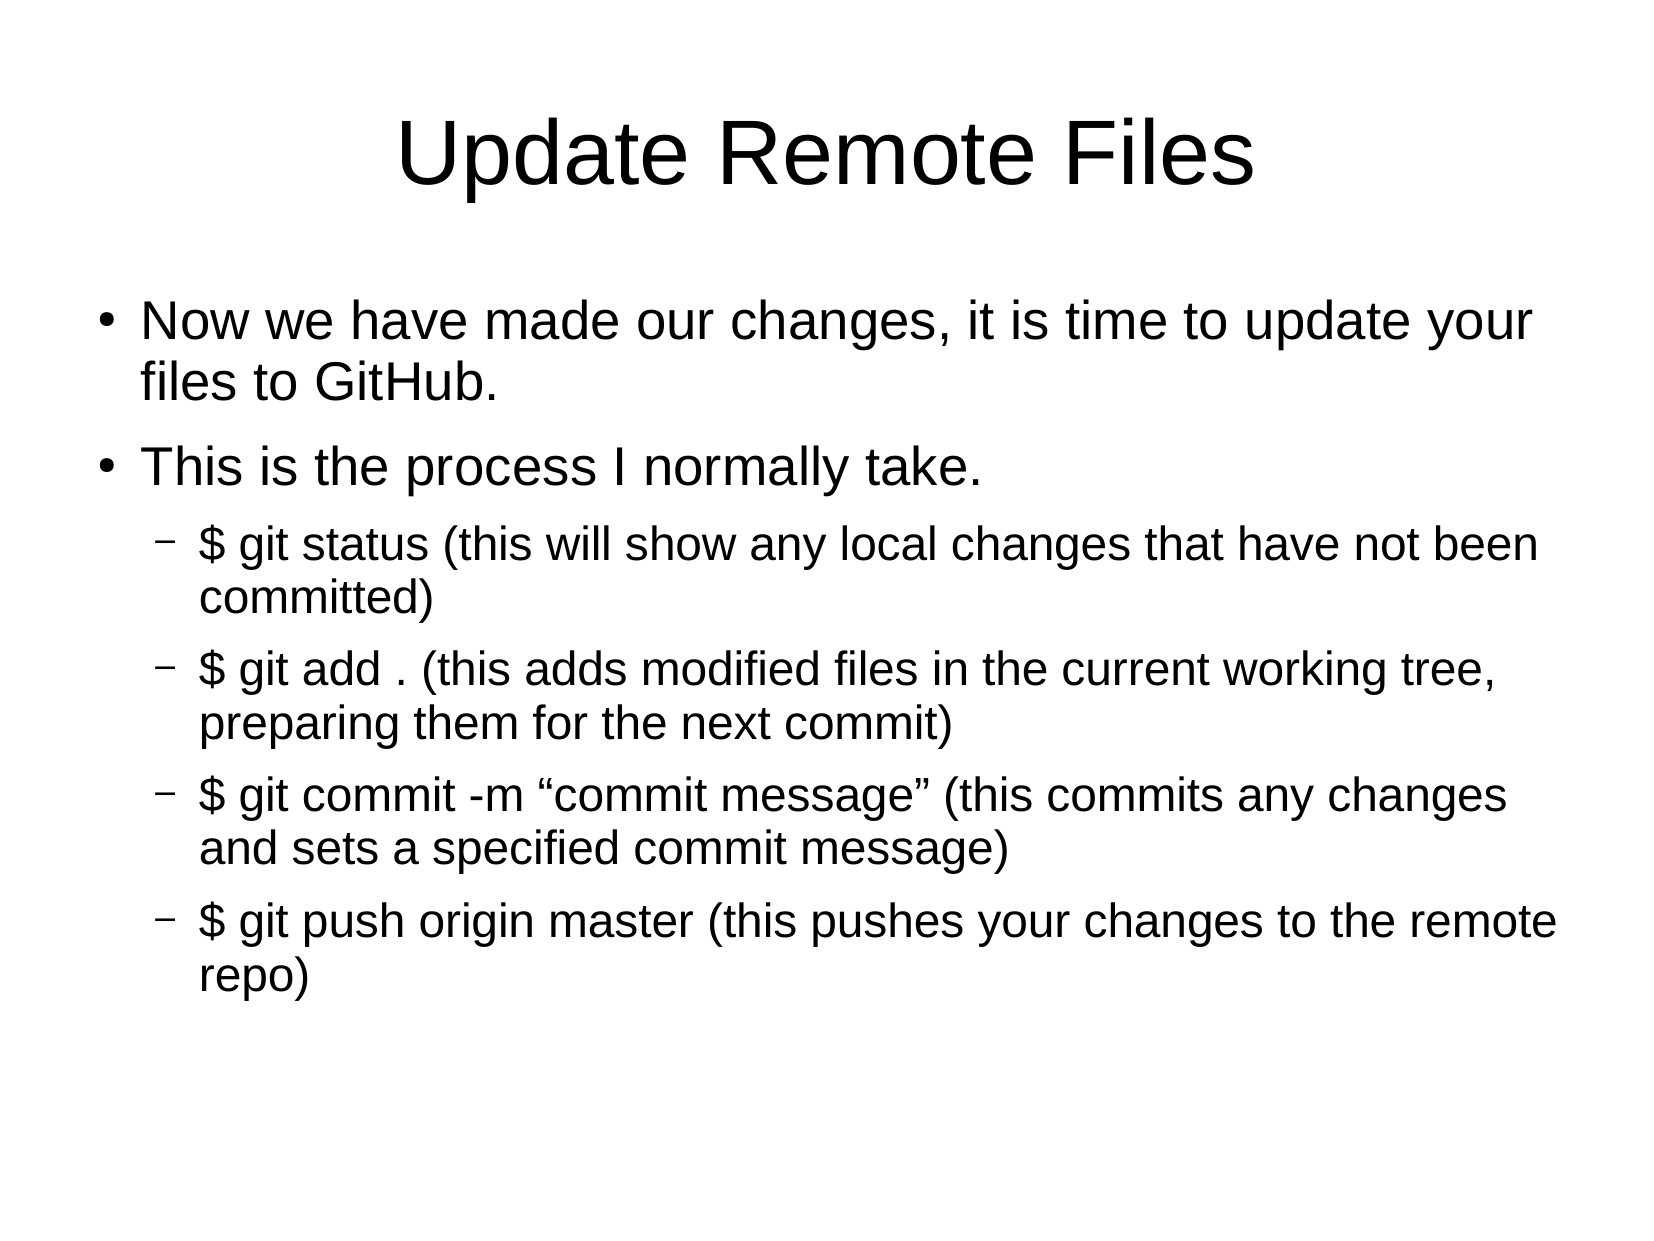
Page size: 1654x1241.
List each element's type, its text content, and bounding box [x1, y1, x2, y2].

title Update Remote Files [82, 49, 1571, 257]
list Now we have made our changes, it is time to update your files to GitHub. This is the process I normally take. $ git status (this will show any local changes that have not been committed) $ git add . (this adds modified files in the current working tree, preparing them for the next commit) $ git commit -m “commit message” (this commits any changes and sets a specified commit message) $ git push origin master (this pushes your changes to the remote repo) [82, 290, 1571, 1010]
